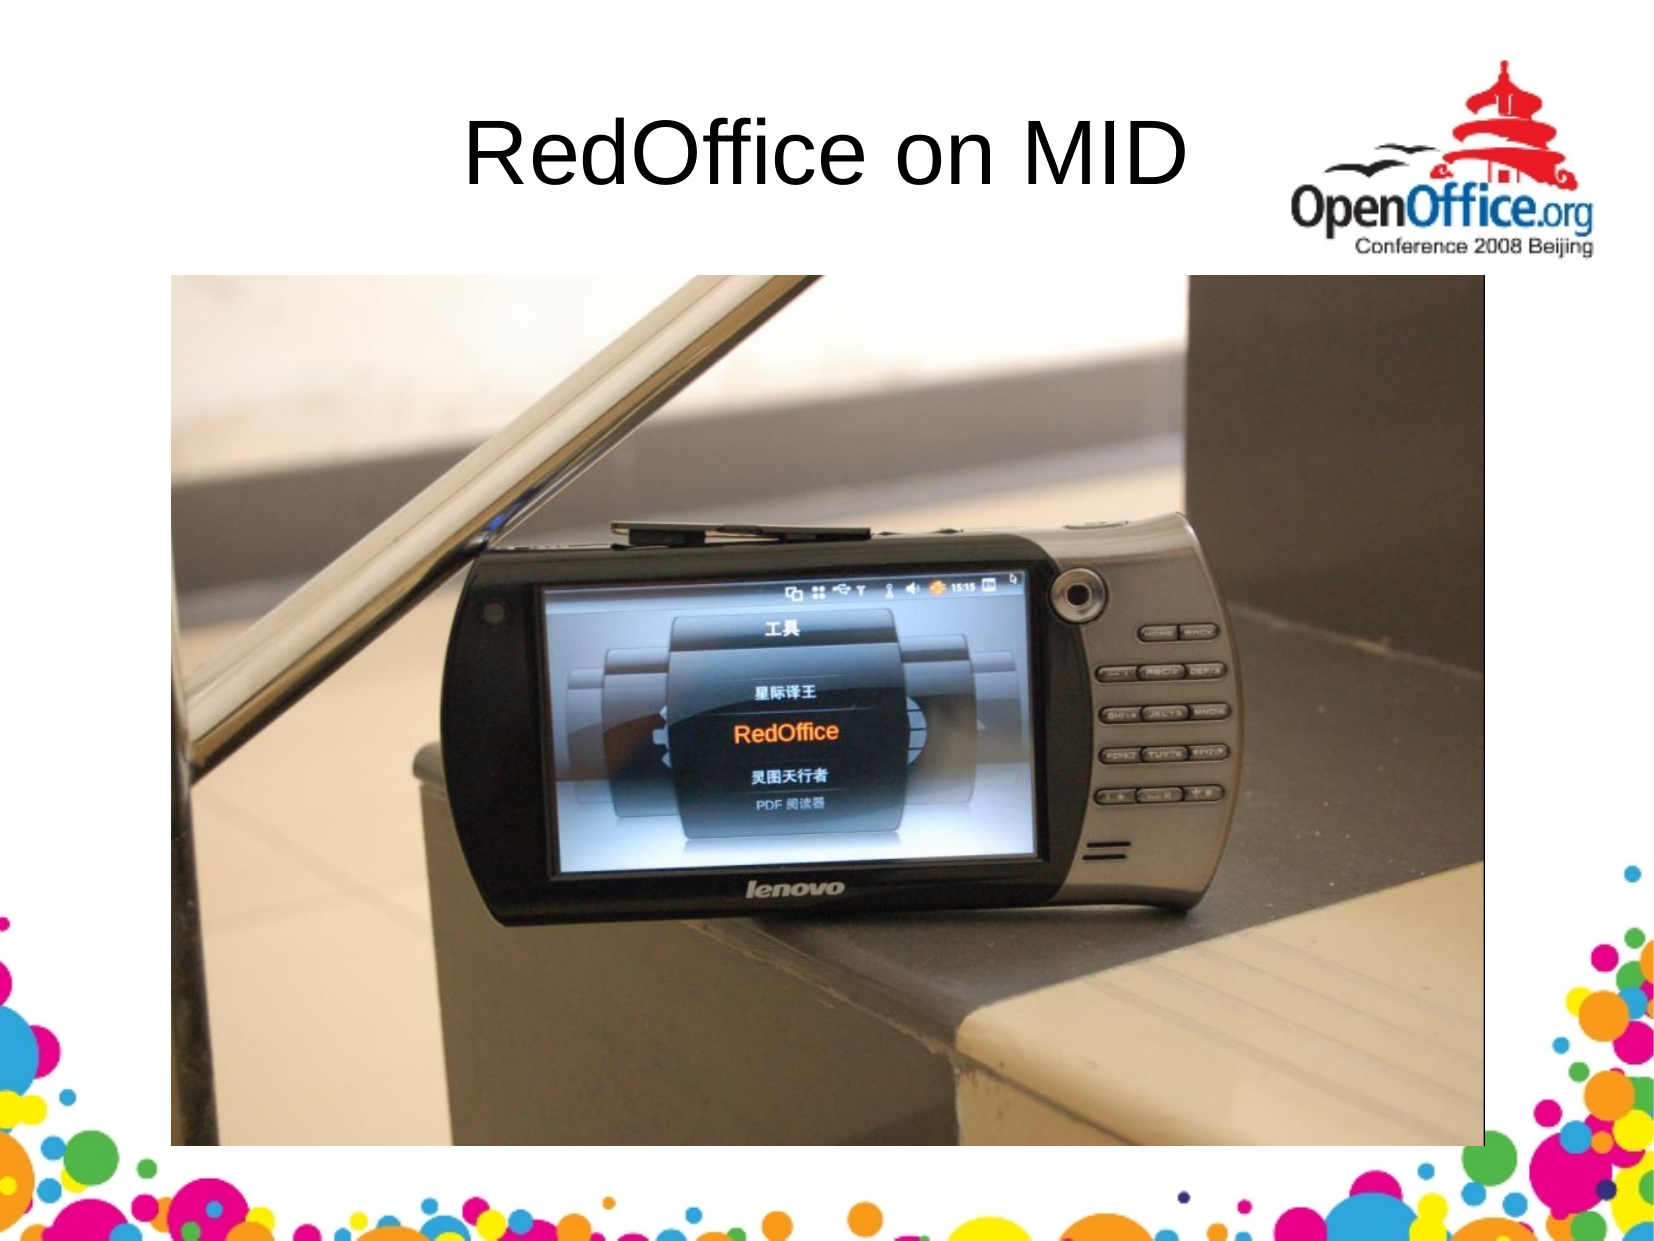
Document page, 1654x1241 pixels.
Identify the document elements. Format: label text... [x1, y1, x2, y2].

title RedOffice on MID [82, 49, 1571, 257]
picture [0, 0, 1654, 1241]
